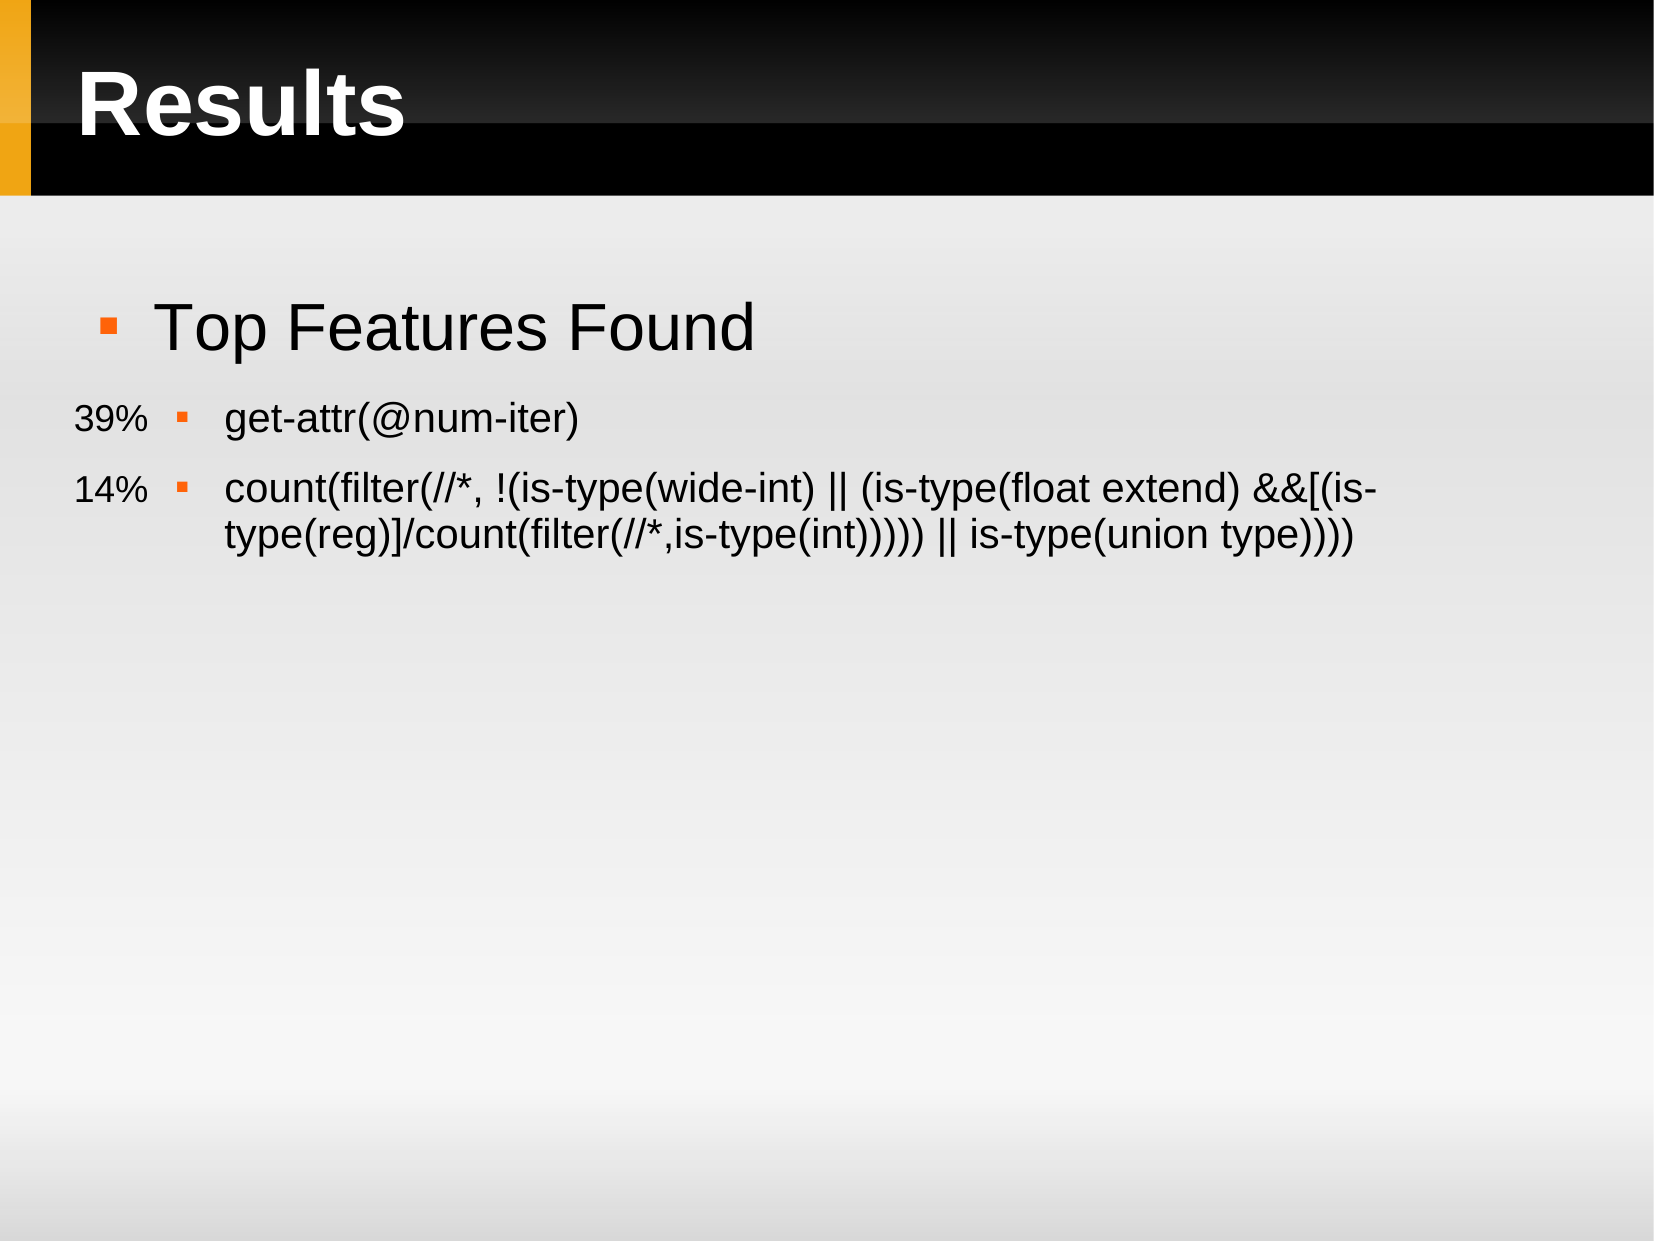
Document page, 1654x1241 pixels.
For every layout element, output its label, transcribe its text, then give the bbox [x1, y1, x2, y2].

text_box 14% [59, 460, 178, 518]
list Top Features Found get-attr(@num-iter) count(filter(//*, !(is-type(wide-int) || (is-type(float extend) &&[(is-type(reg)]/count(filter(//*,is-type(int))))) || is-type(union type)))) [82, 290, 1571, 1094]
text_box 39% [59, 389, 178, 447]
picture [0, 0, 1654, 1241]
title Results [76, 0, 1565, 208]
